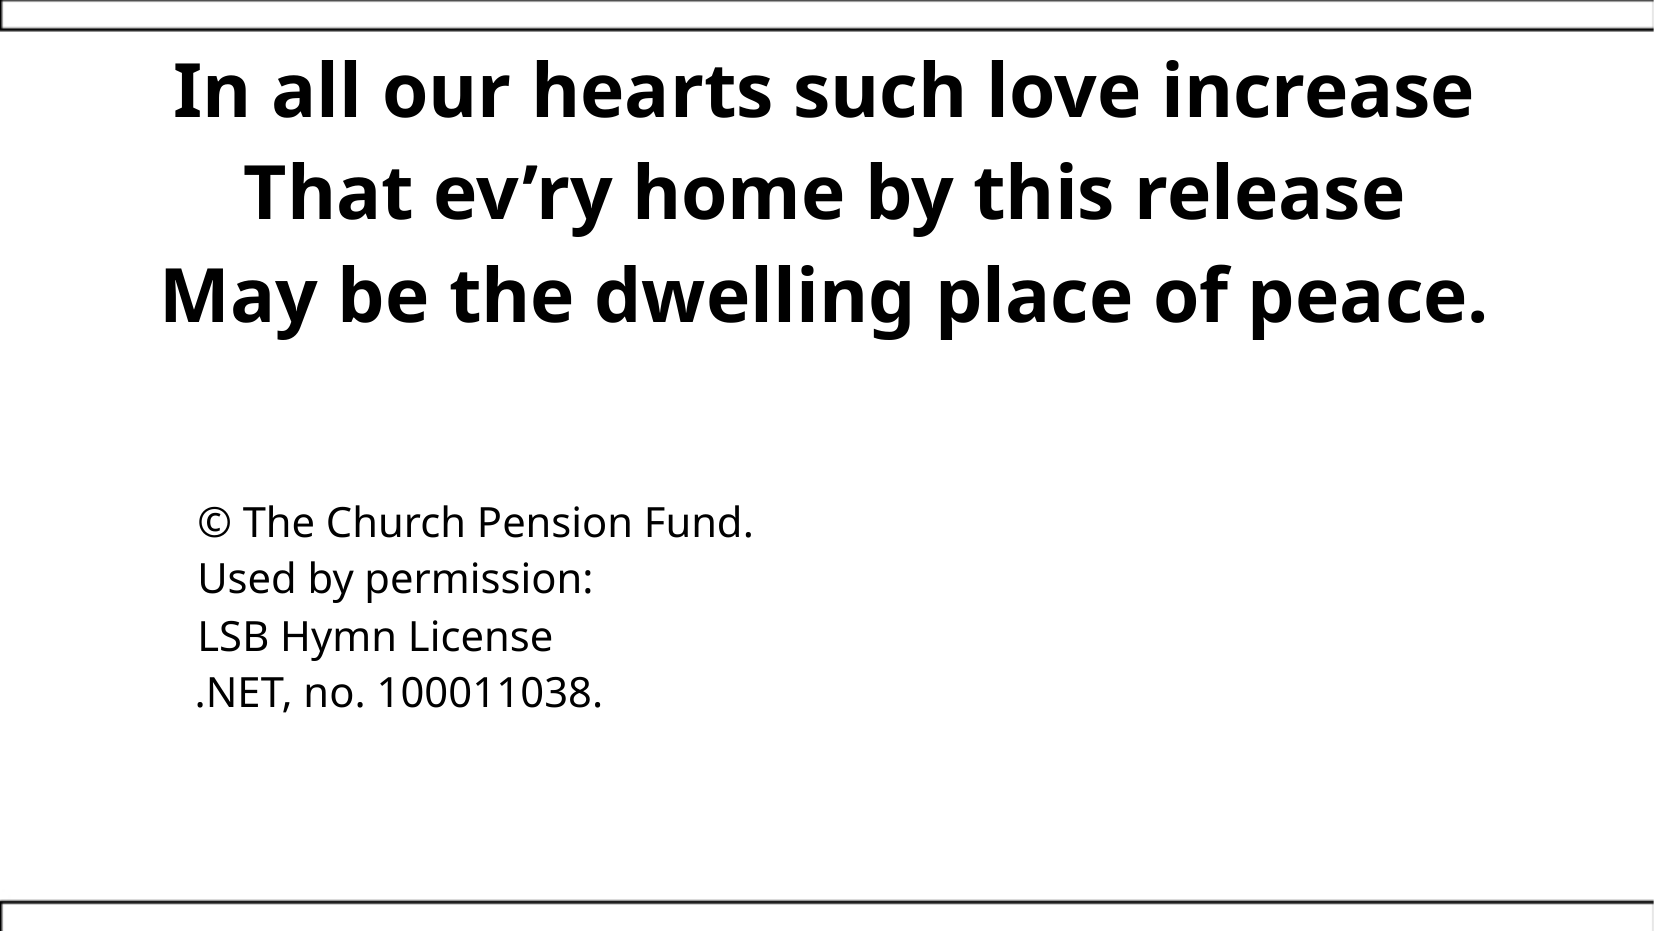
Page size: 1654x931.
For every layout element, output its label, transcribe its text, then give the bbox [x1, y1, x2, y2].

picture [0, 0, 1654, 931]
text_box In all our hearts such love increase That ev’ry home by this release May be the dwelling place of peace. © The Church Pension Fund. Used by permission: LSB Hymn License .NET, no. 100011038. [75, 30, 1576, 877]
